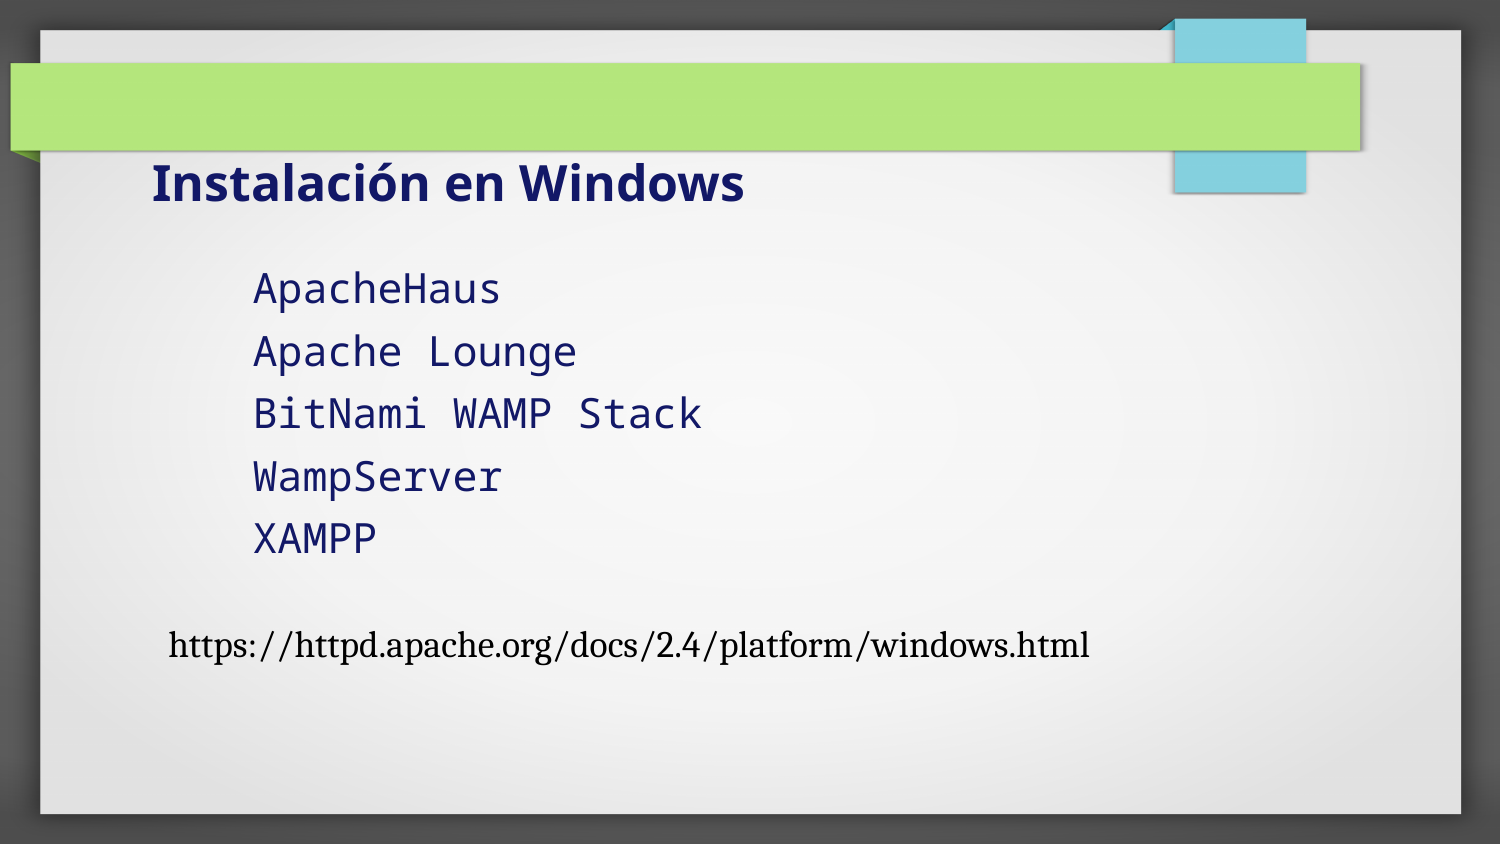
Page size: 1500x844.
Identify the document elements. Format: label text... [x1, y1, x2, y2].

text_box https://httpd.apache.org/docs/2.4/platform/windows.html [153, 616, 1148, 676]
title Instalación en Windows [137, 146, 1011, 227]
picture [0, 0, 1500, 844]
list ApacheHaus Apache Lounge BitNami WAMP Stack WampServer XAMPP [137, 246, 1217, 617]
